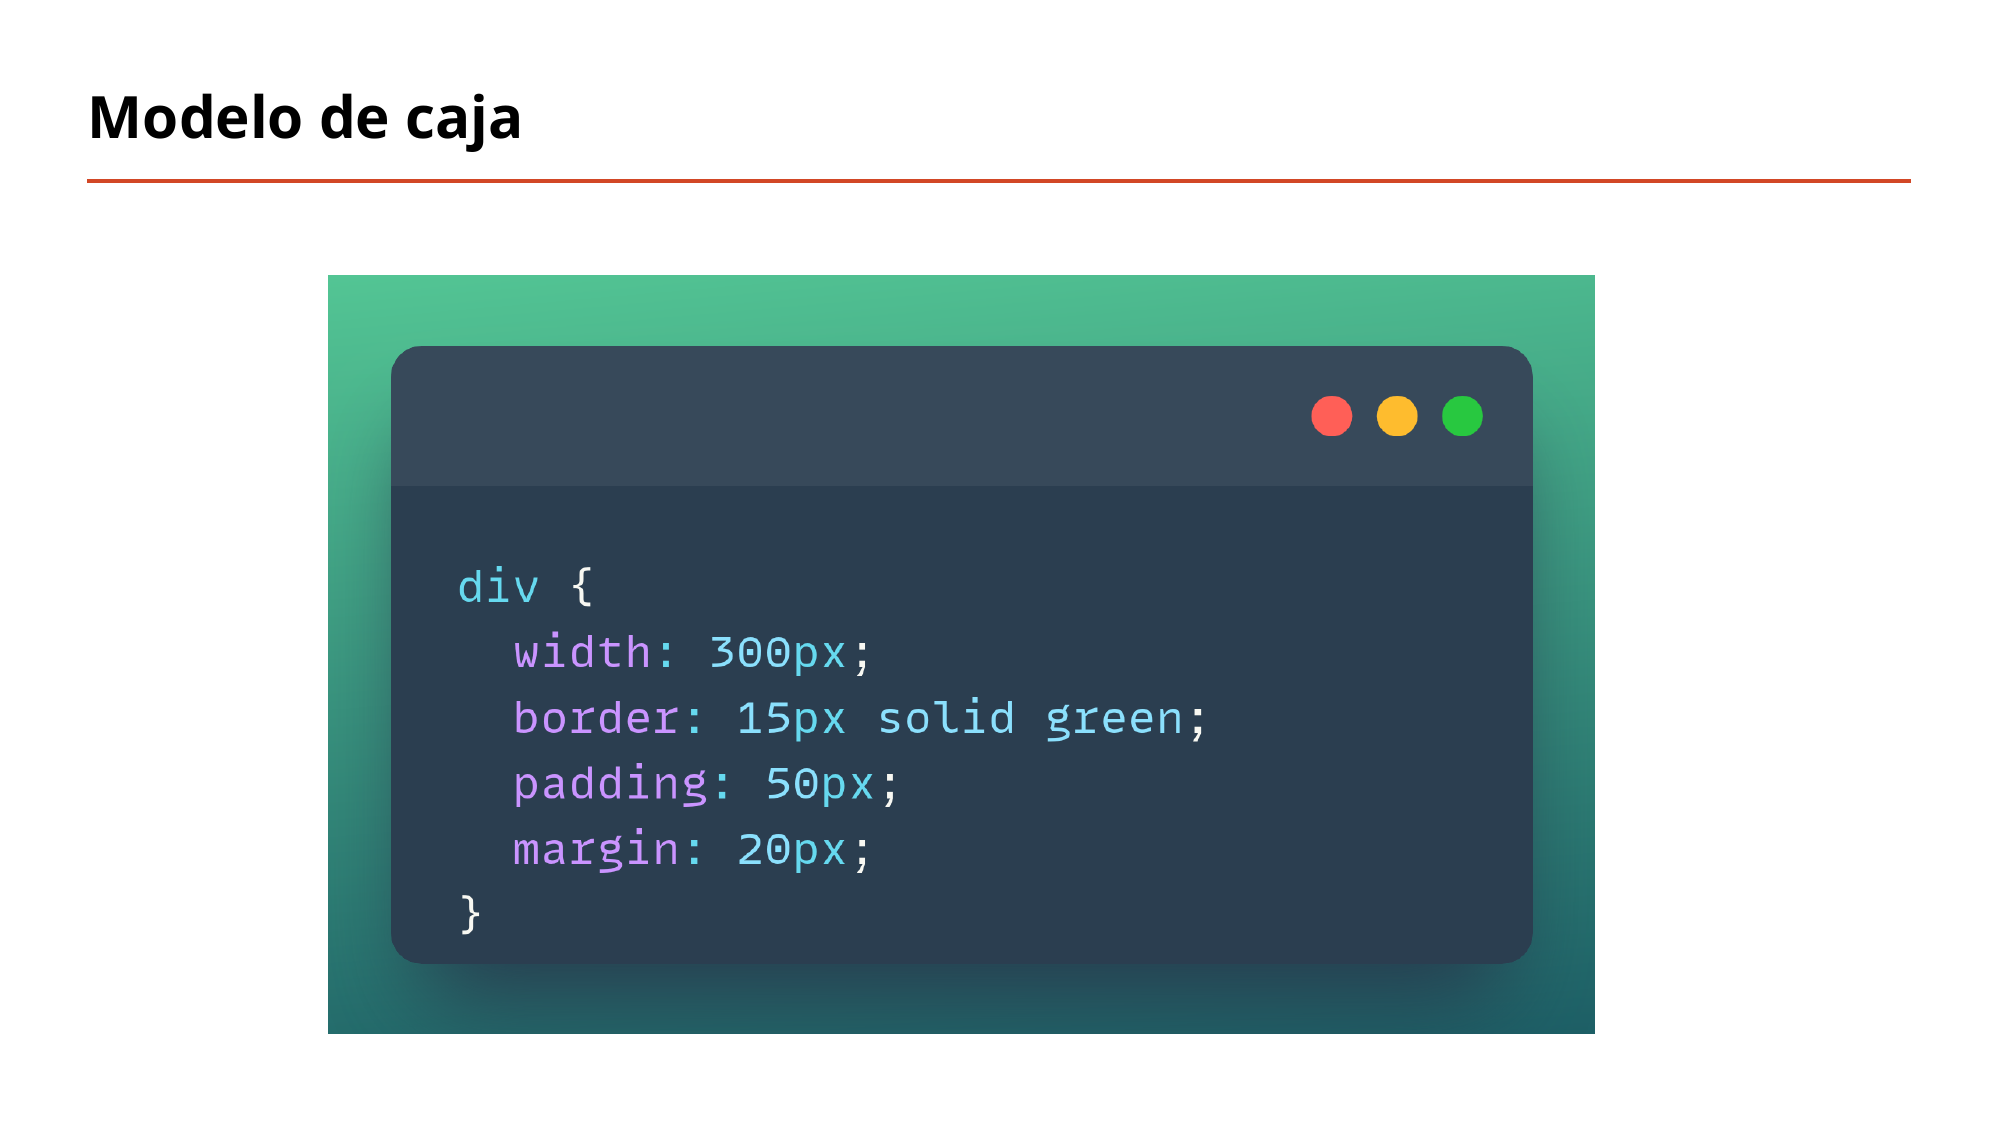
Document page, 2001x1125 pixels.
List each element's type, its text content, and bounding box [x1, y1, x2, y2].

title Modelo de caja [72, 67, 1920, 173]
picture [328, 275, 1595, 1034]
